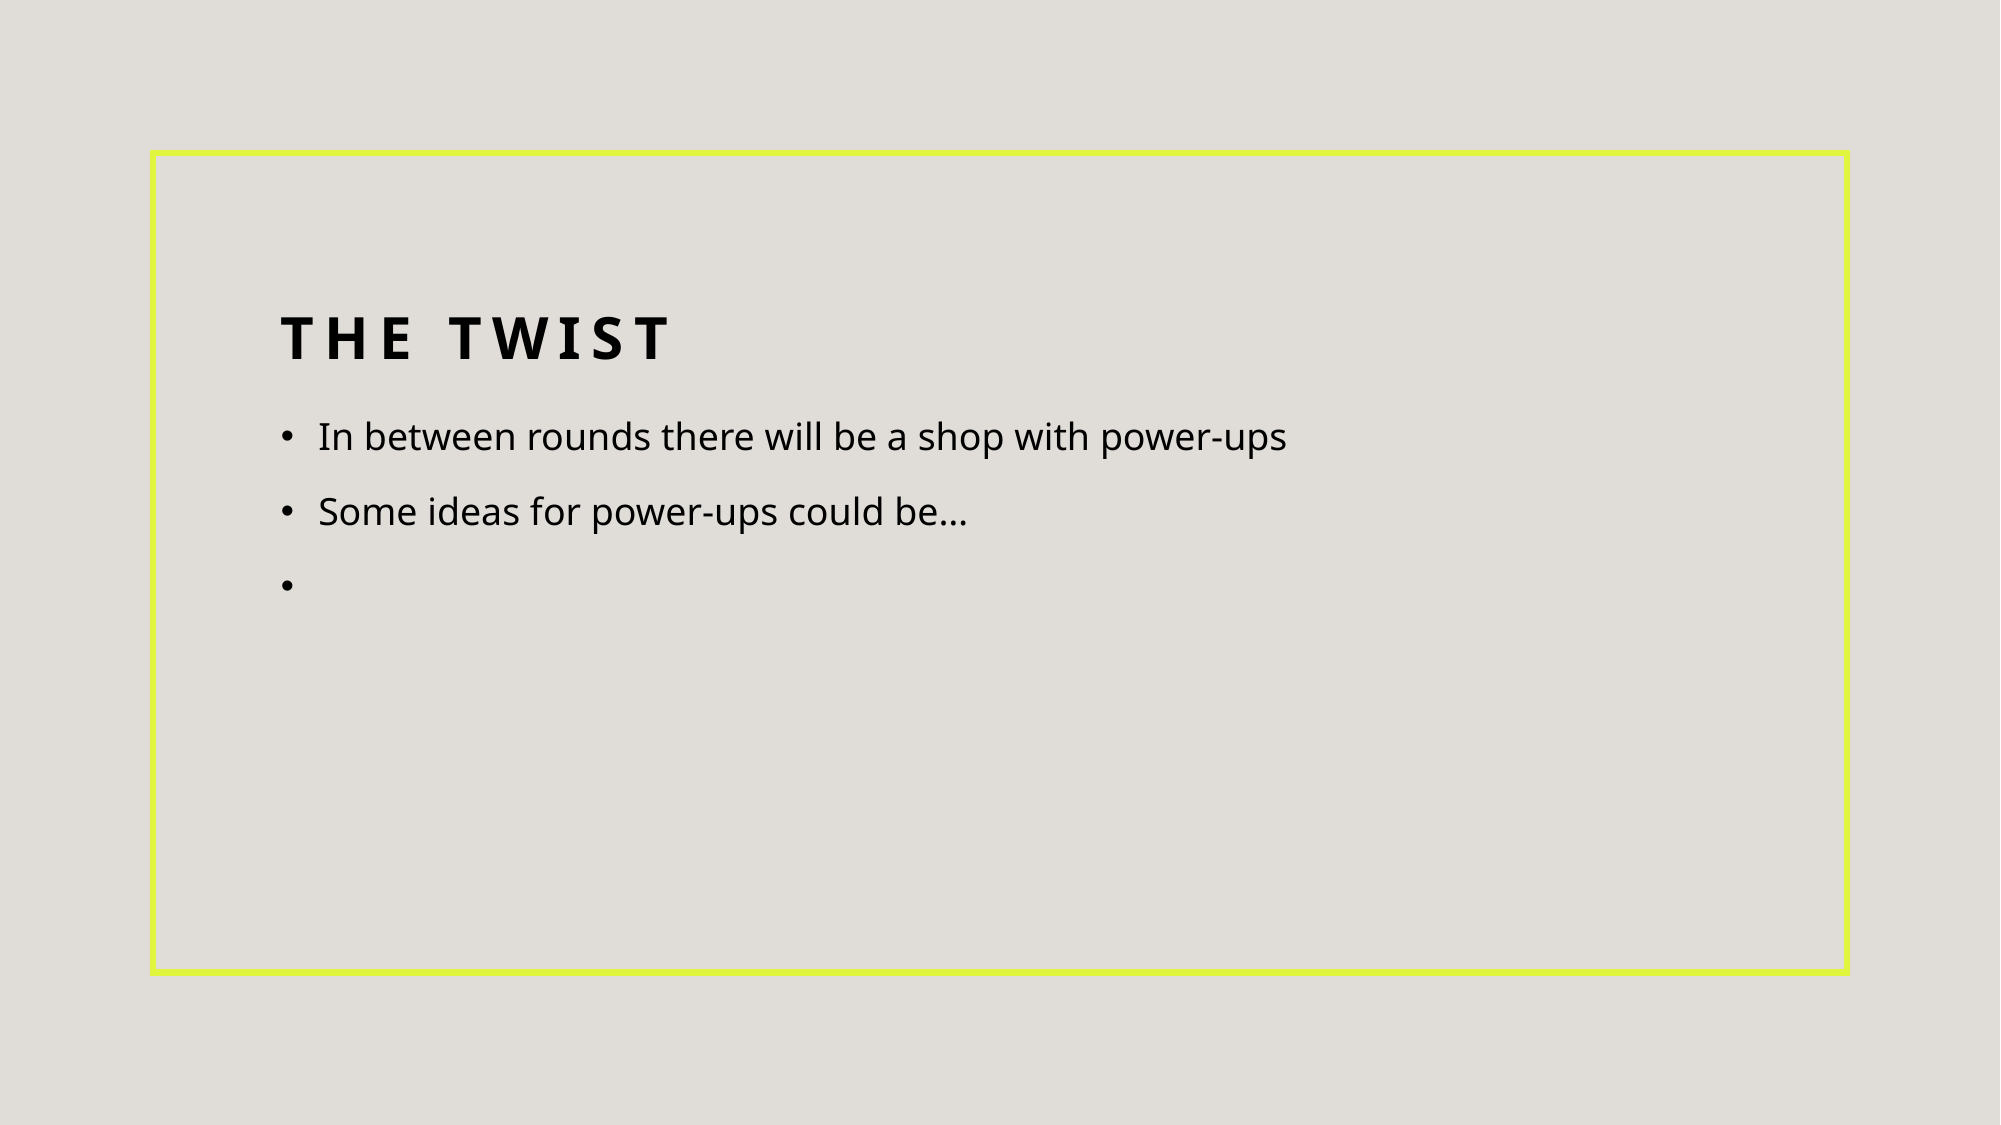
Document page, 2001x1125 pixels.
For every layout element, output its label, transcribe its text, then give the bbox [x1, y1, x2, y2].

list In between rounds there will be a shop with power-ups Some ideas for power-ups could be… [265, 396, 1739, 913]
title THE TWIST [265, 202, 1739, 379]
